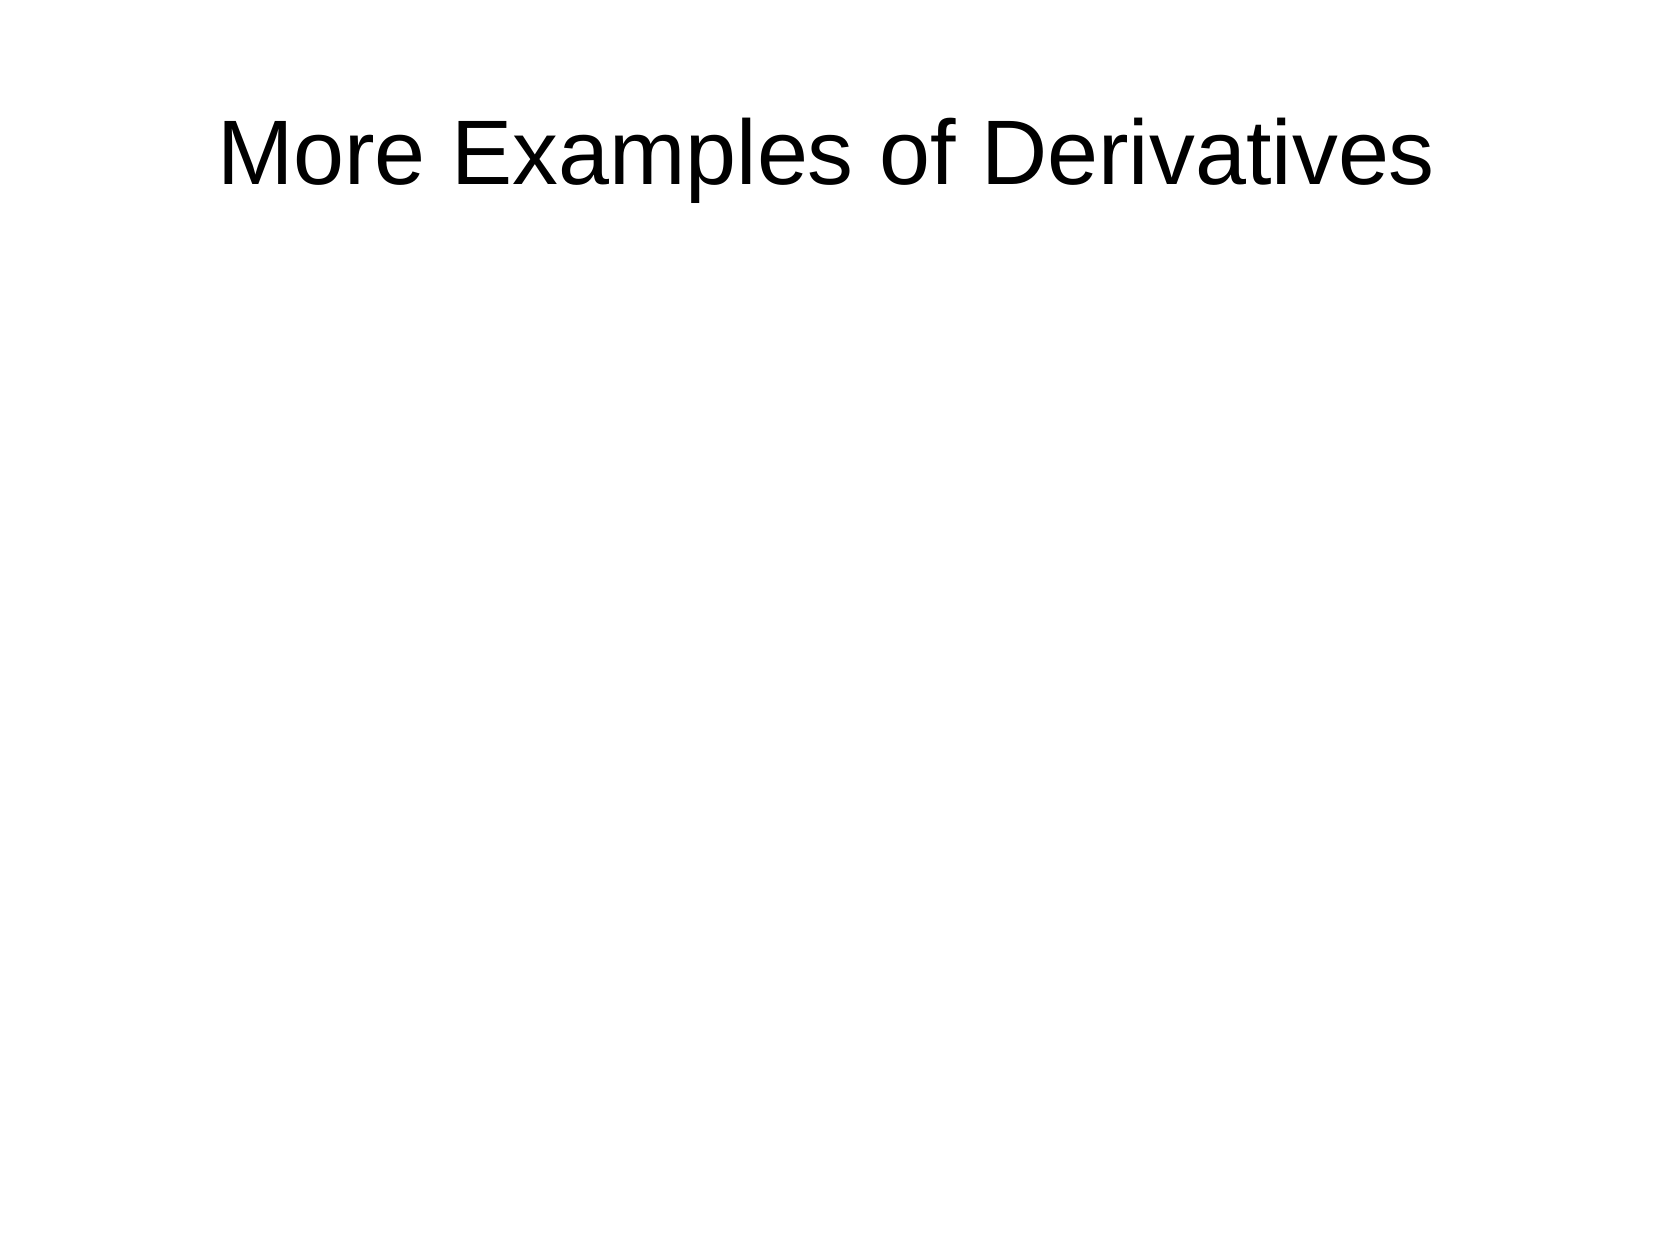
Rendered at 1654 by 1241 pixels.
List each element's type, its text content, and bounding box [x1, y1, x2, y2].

title More Examples of Derivatives [82, 49, 1571, 257]
